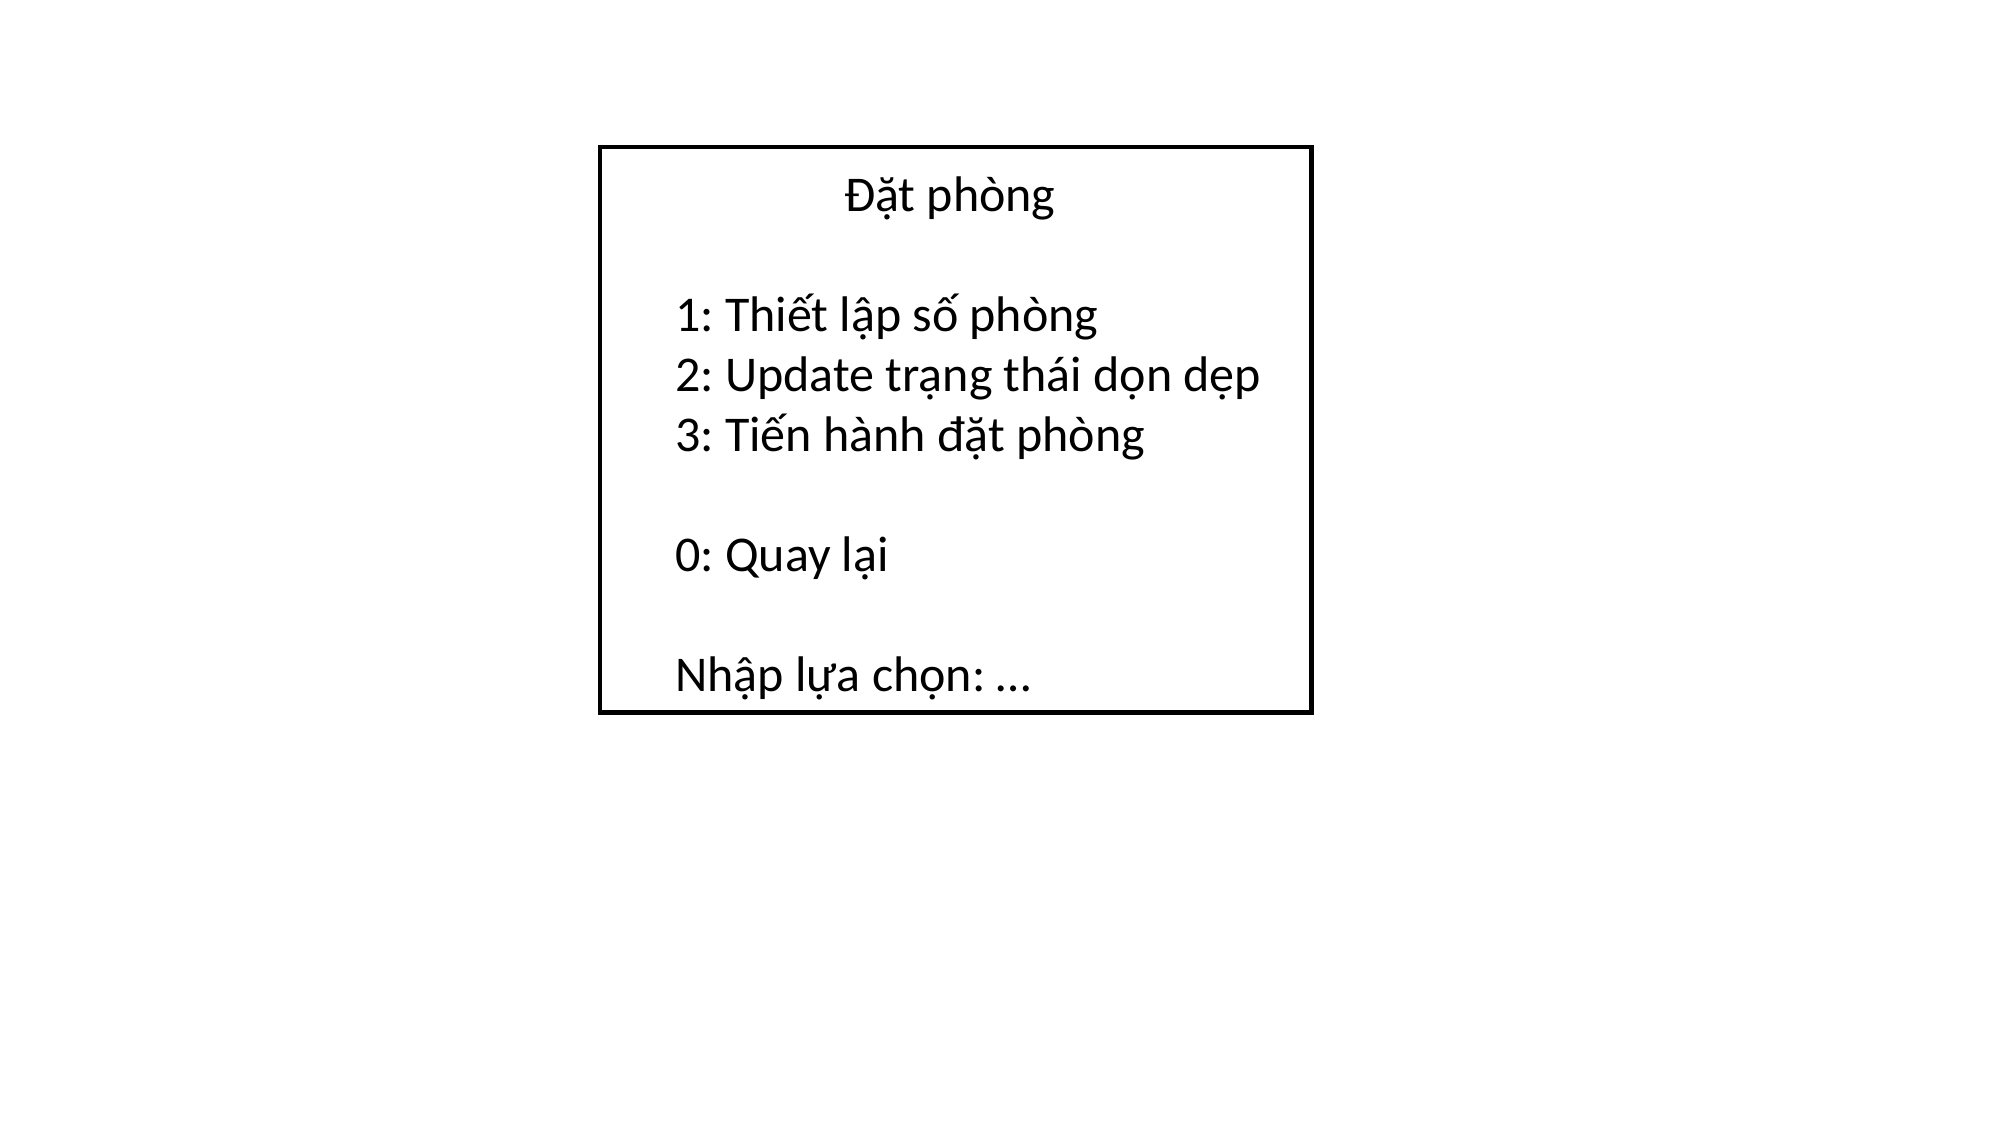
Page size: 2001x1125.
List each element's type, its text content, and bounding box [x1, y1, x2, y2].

text_box [600, 146, 1312, 713]
text_box Đặt phòng 1: Thiết lập số phòng 2: Update trạng thái dọn dẹp 3: Tiến hành đặt phòng 0: Quay lại Nhập lựa chọn: … [660, 154, 1277, 769]
